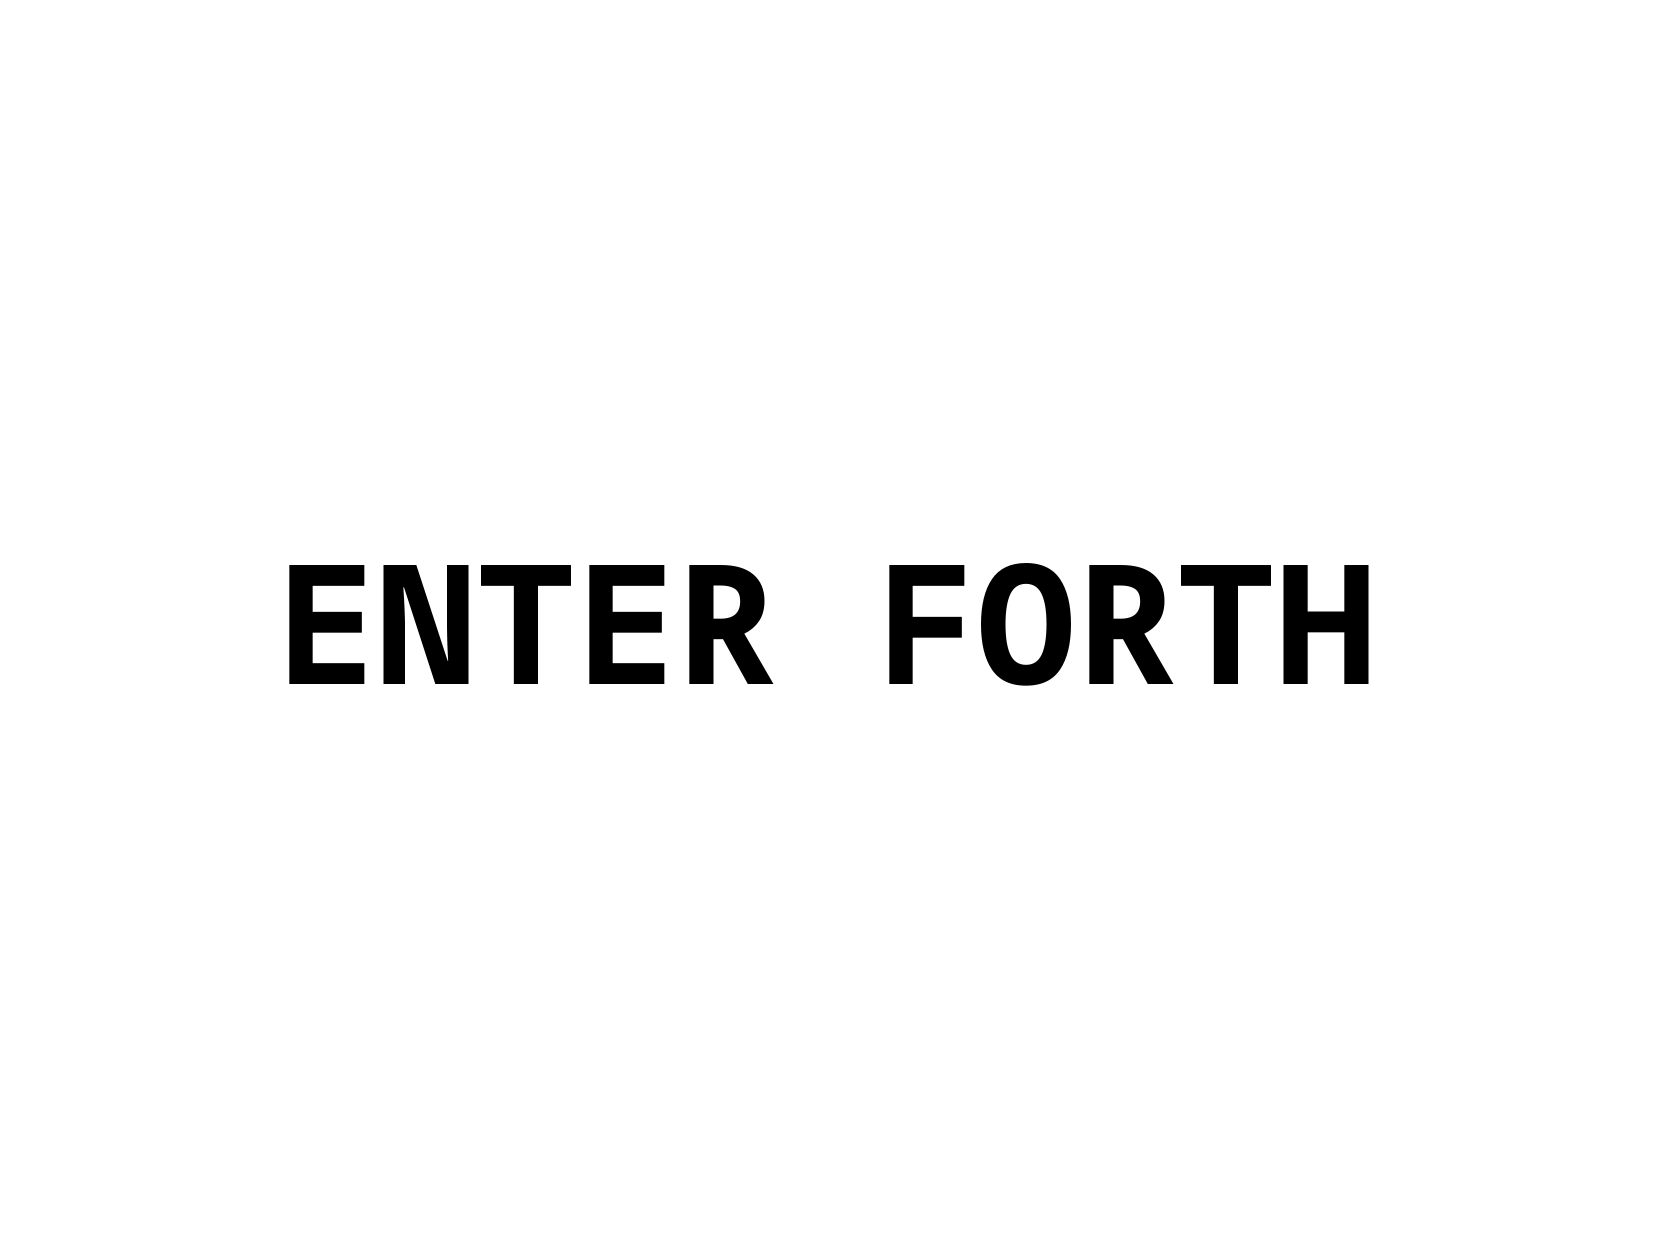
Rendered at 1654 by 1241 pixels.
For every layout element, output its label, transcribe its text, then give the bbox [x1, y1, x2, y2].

title ENTER FORTH [82, 516, 1571, 724]
